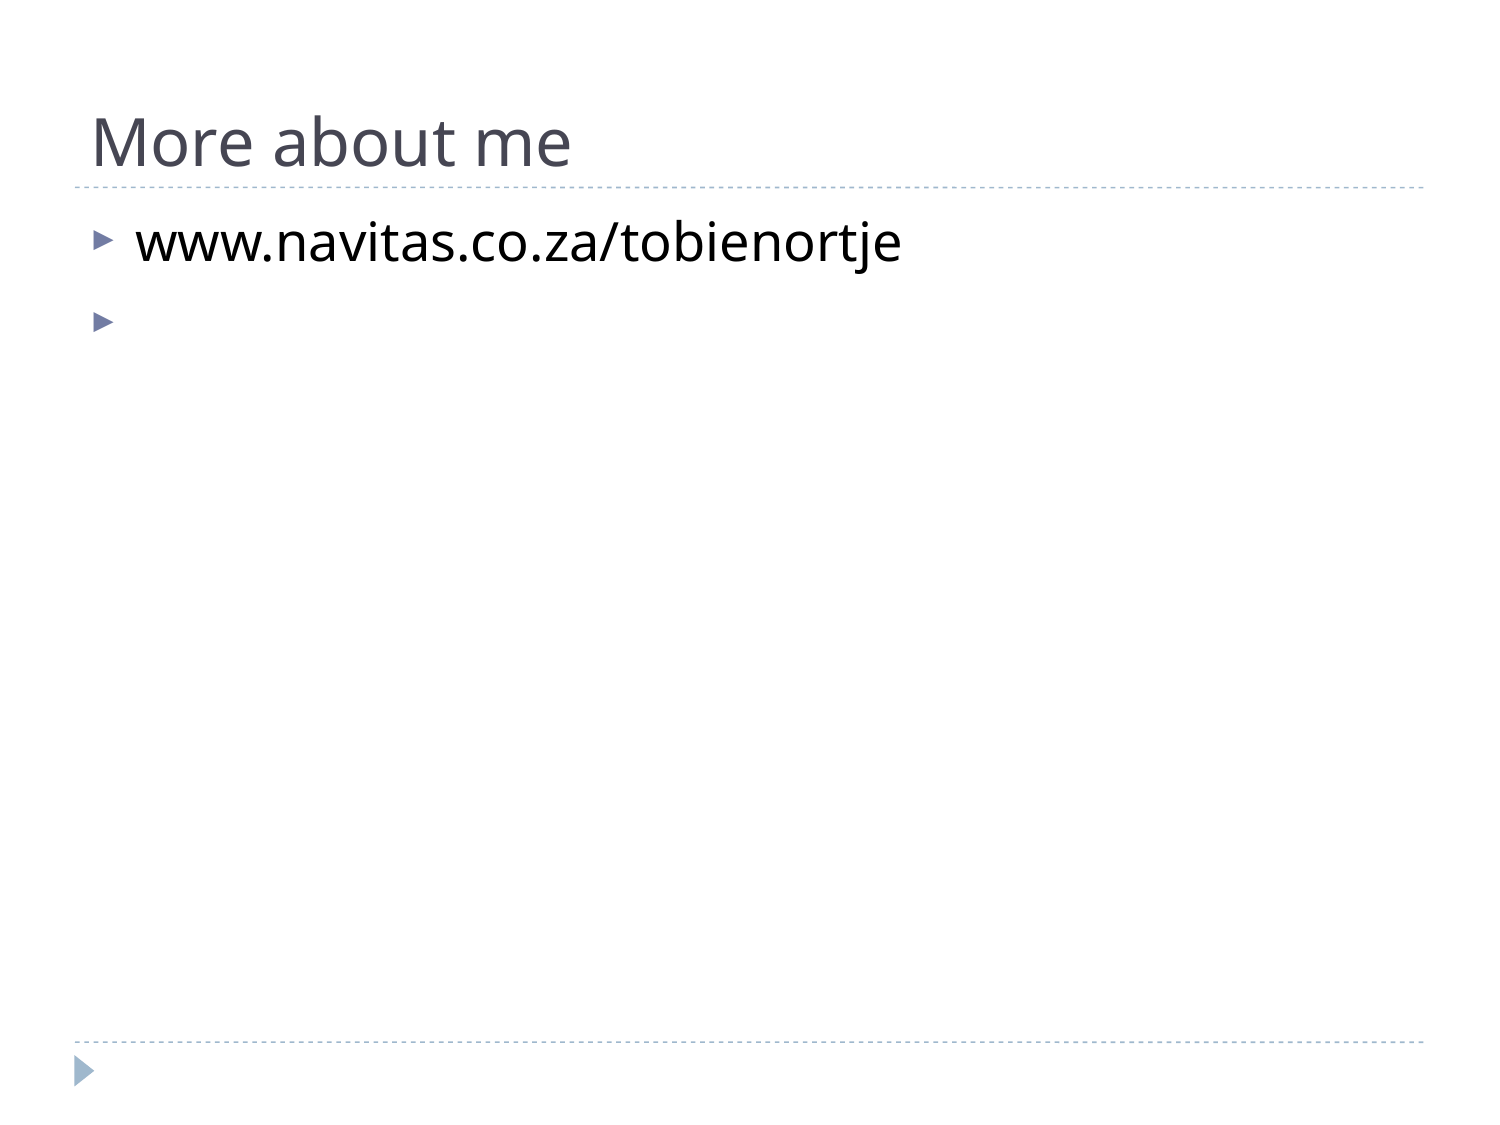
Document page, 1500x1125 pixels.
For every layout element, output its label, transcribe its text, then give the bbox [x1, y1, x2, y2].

title More about me [75, 24, 1426, 188]
list www.navitas.co.za/tobienortje [75, 200, 1426, 1011]
